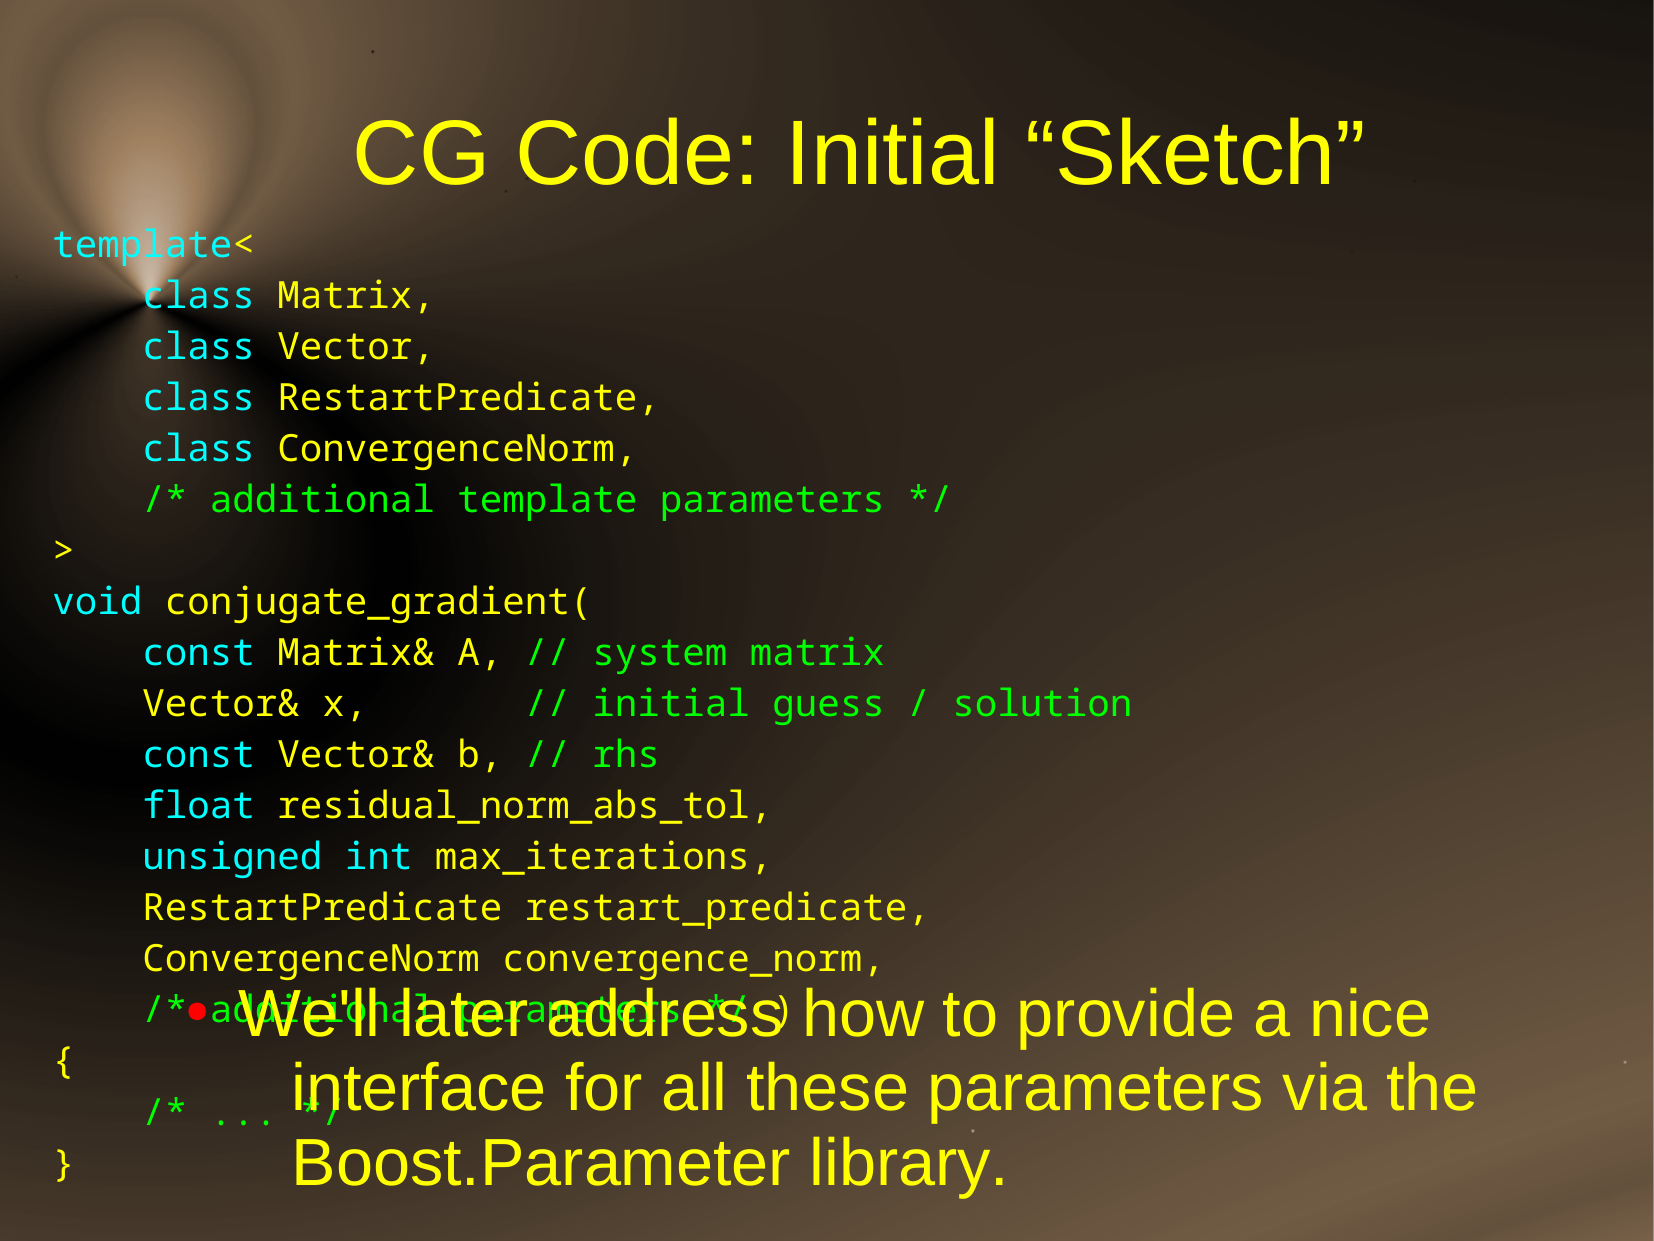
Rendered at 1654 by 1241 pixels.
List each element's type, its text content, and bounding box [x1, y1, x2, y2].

text_box template< class Matrix, class Vector, class RestartPredicate, class ConvergenceNorm, /* additional template parameters */ > void conjugate_gradient( const Matrix& A, // system matrix Vector& x, // initial guess / solution const Vector& b, // rhs float residual_norm_abs_tol, unsigned int max_iterations, RestartPredicate restart_predicate, ConvergenceNorm convergence_norm, /* additional parameters */ ) { /* ... */ } [37, 210, 1613, 938]
list We'll later address how to provide a nice interface for all these parameters via the Boost.Parameter library. [150, 975, 1574, 1201]
title CG Code: Initial “Sketch” [150, 49, 1571, 210]
picture [0, 0, 1654, 1241]
